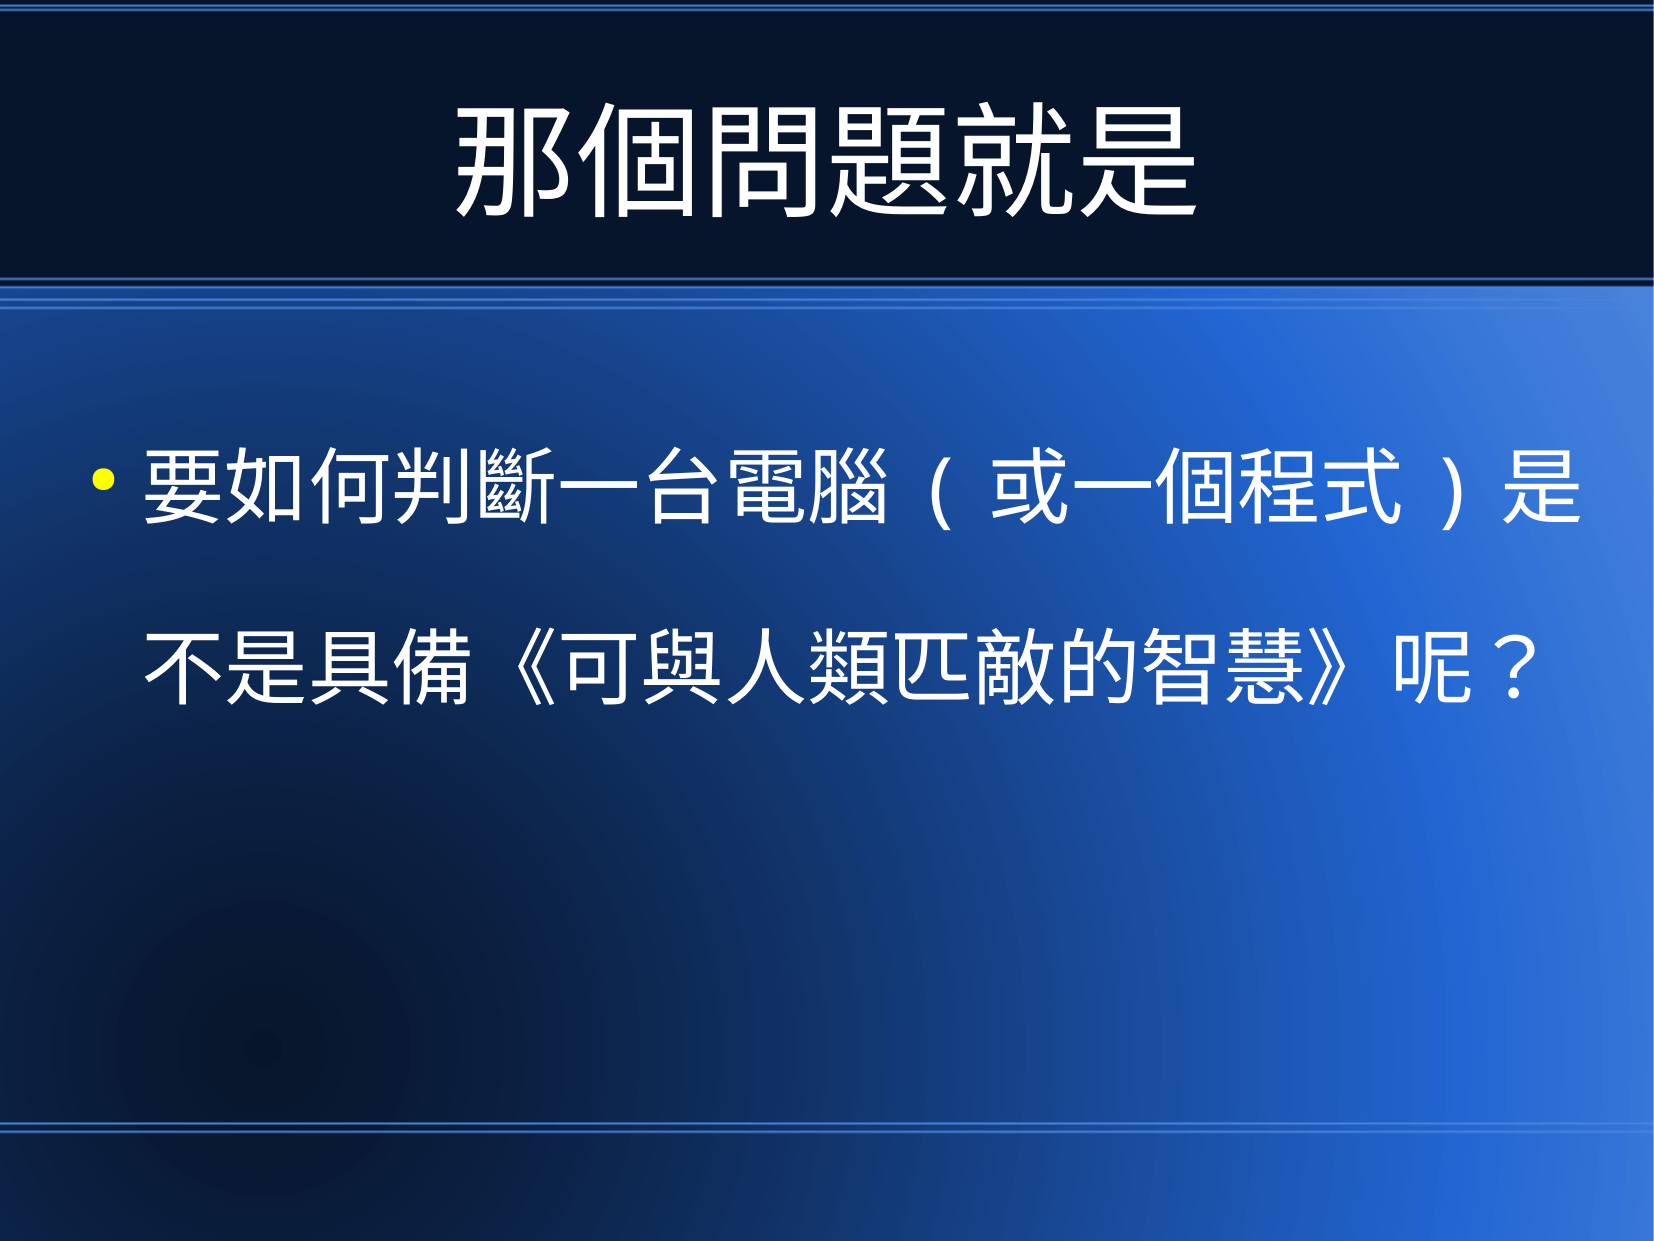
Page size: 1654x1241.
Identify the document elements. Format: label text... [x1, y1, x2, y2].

list 要如何判斷一台電腦(或一個程式)是不是具備《可與人類匹敵的智慧》呢？ [70, 360, 1607, 1241]
picture [0, 0, 1654, 1241]
title 那個問題就是 [82, 49, 1571, 257]
